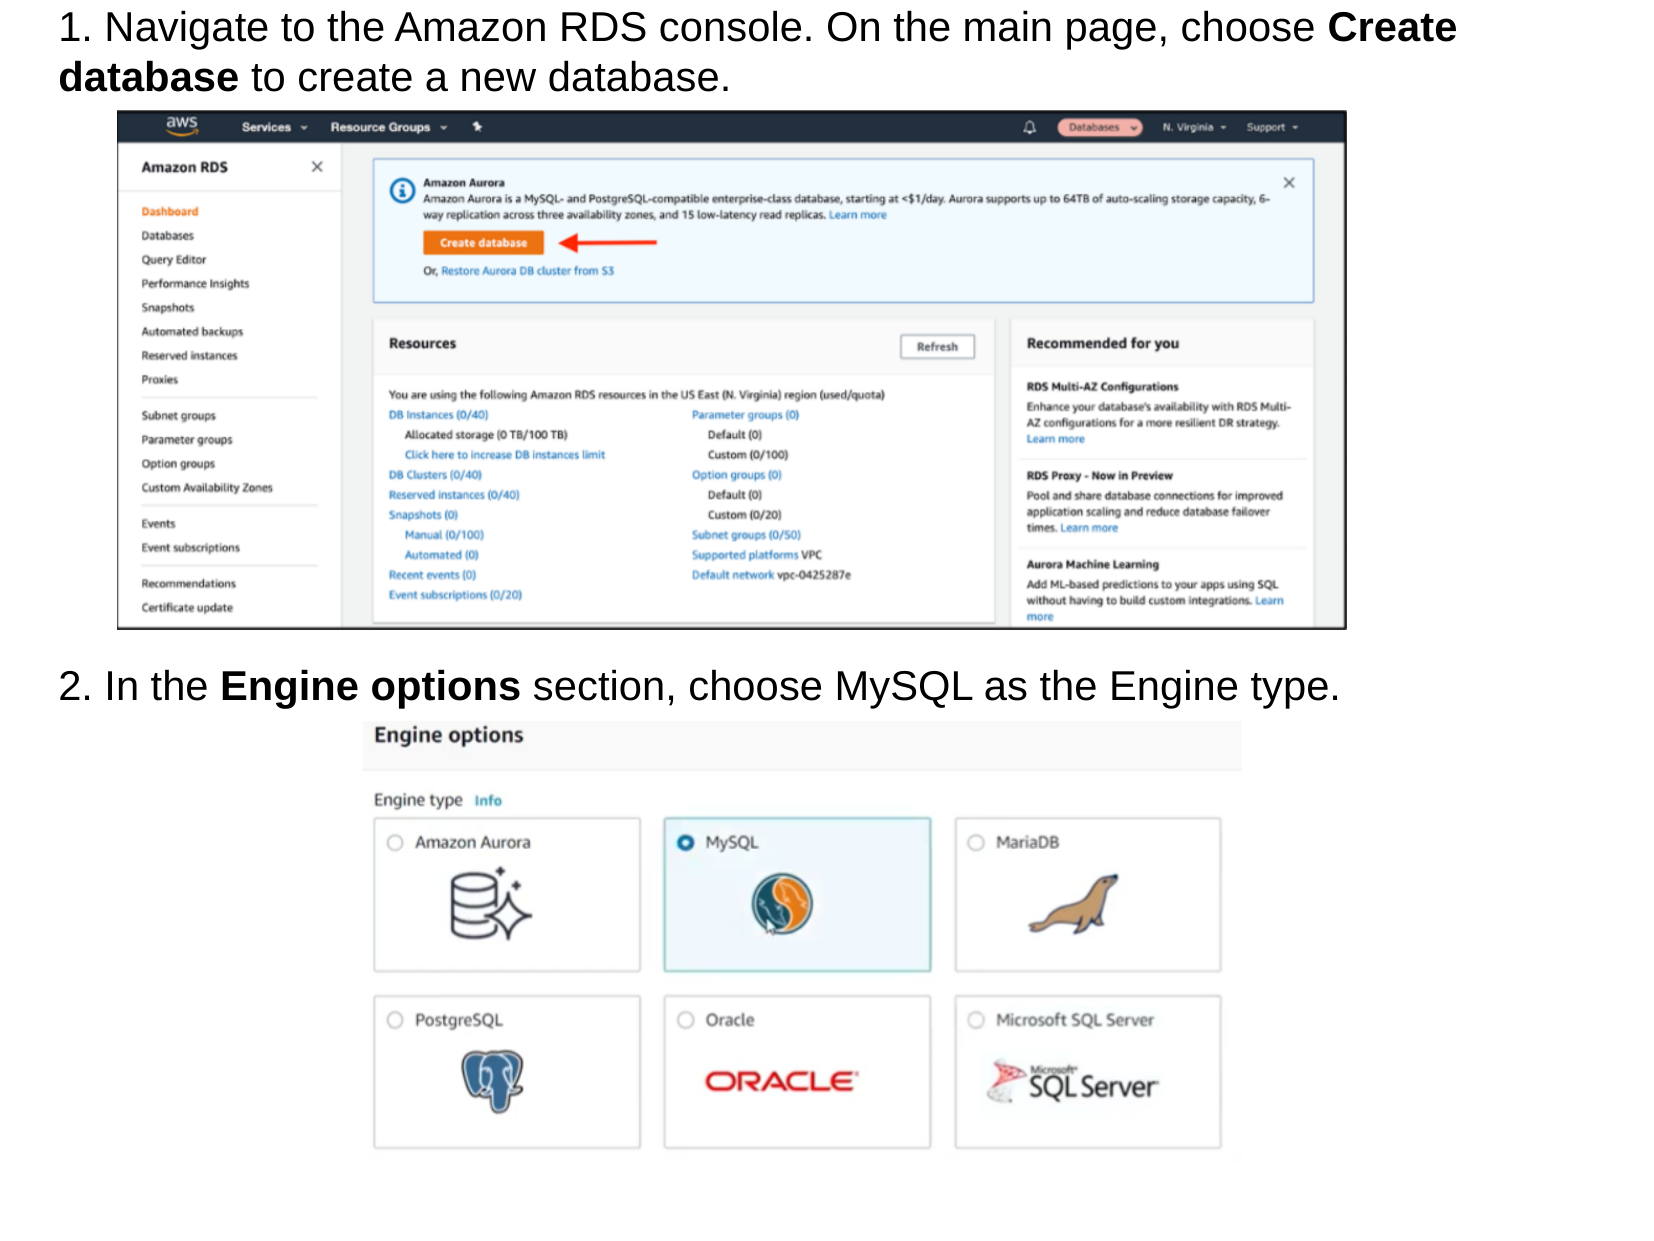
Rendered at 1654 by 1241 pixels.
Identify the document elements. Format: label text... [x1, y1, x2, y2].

picture [363, 722, 1242, 1163]
text_box 2. In the Engine options section, choose MySQL as the Engine type. [58, 659, 1547, 722]
picture [117, 110, 1347, 630]
list 1. Navigate to the Amazon RDS console. On the main page, choose Create database to create a new database. [58, 0, 1547, 128]
